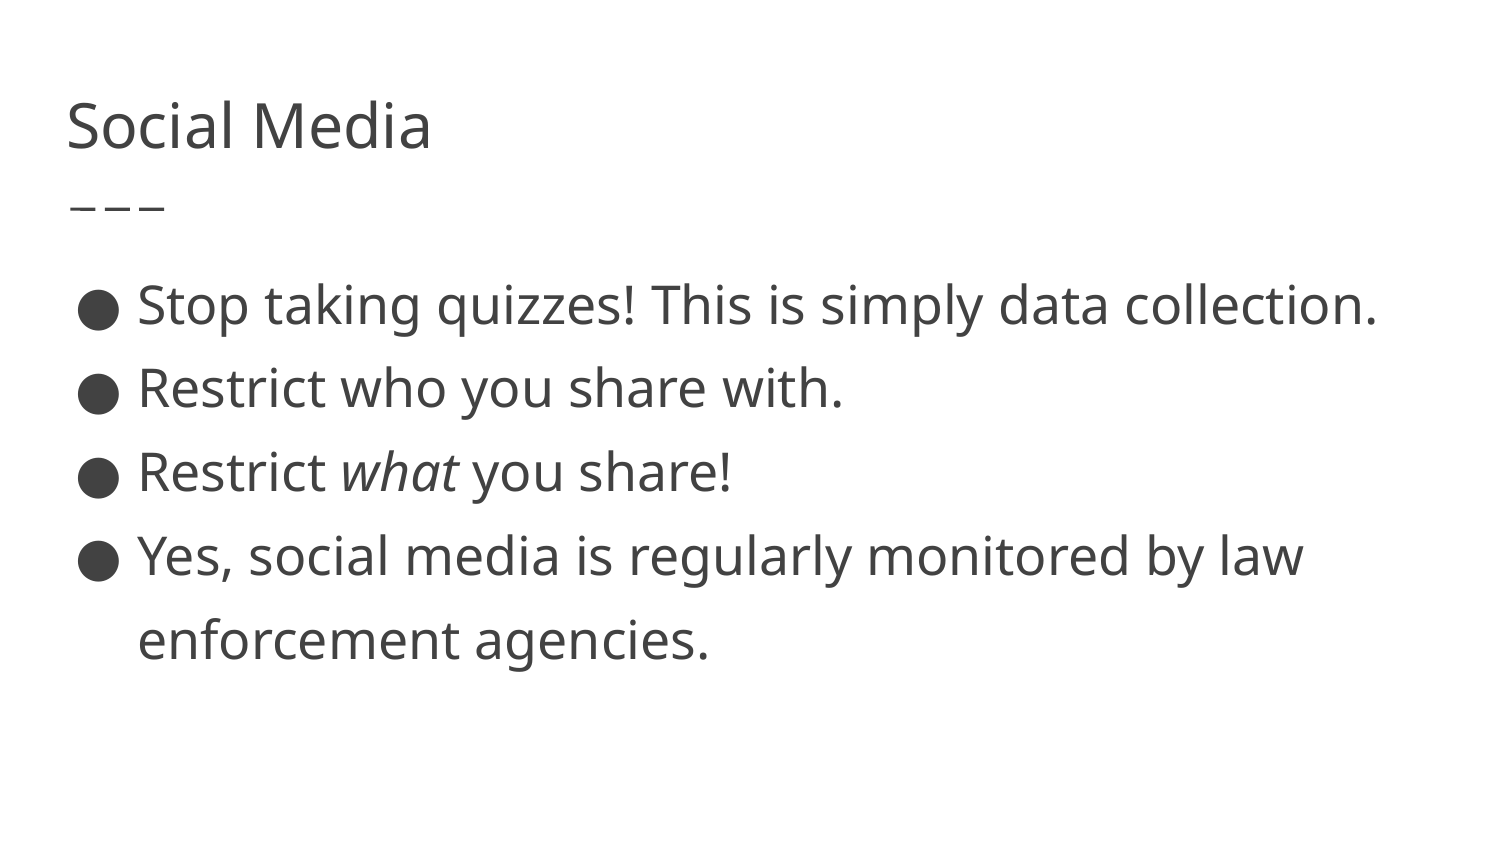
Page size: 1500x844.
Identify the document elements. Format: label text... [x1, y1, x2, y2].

title Social Media [51, 61, 1449, 182]
list Stop taking quizzes! This is simply data collection. Restrict who you share with. Restrict what you share! Yes, social media is regularly monitored by law enforcement agencies. [51, 240, 1449, 750]
